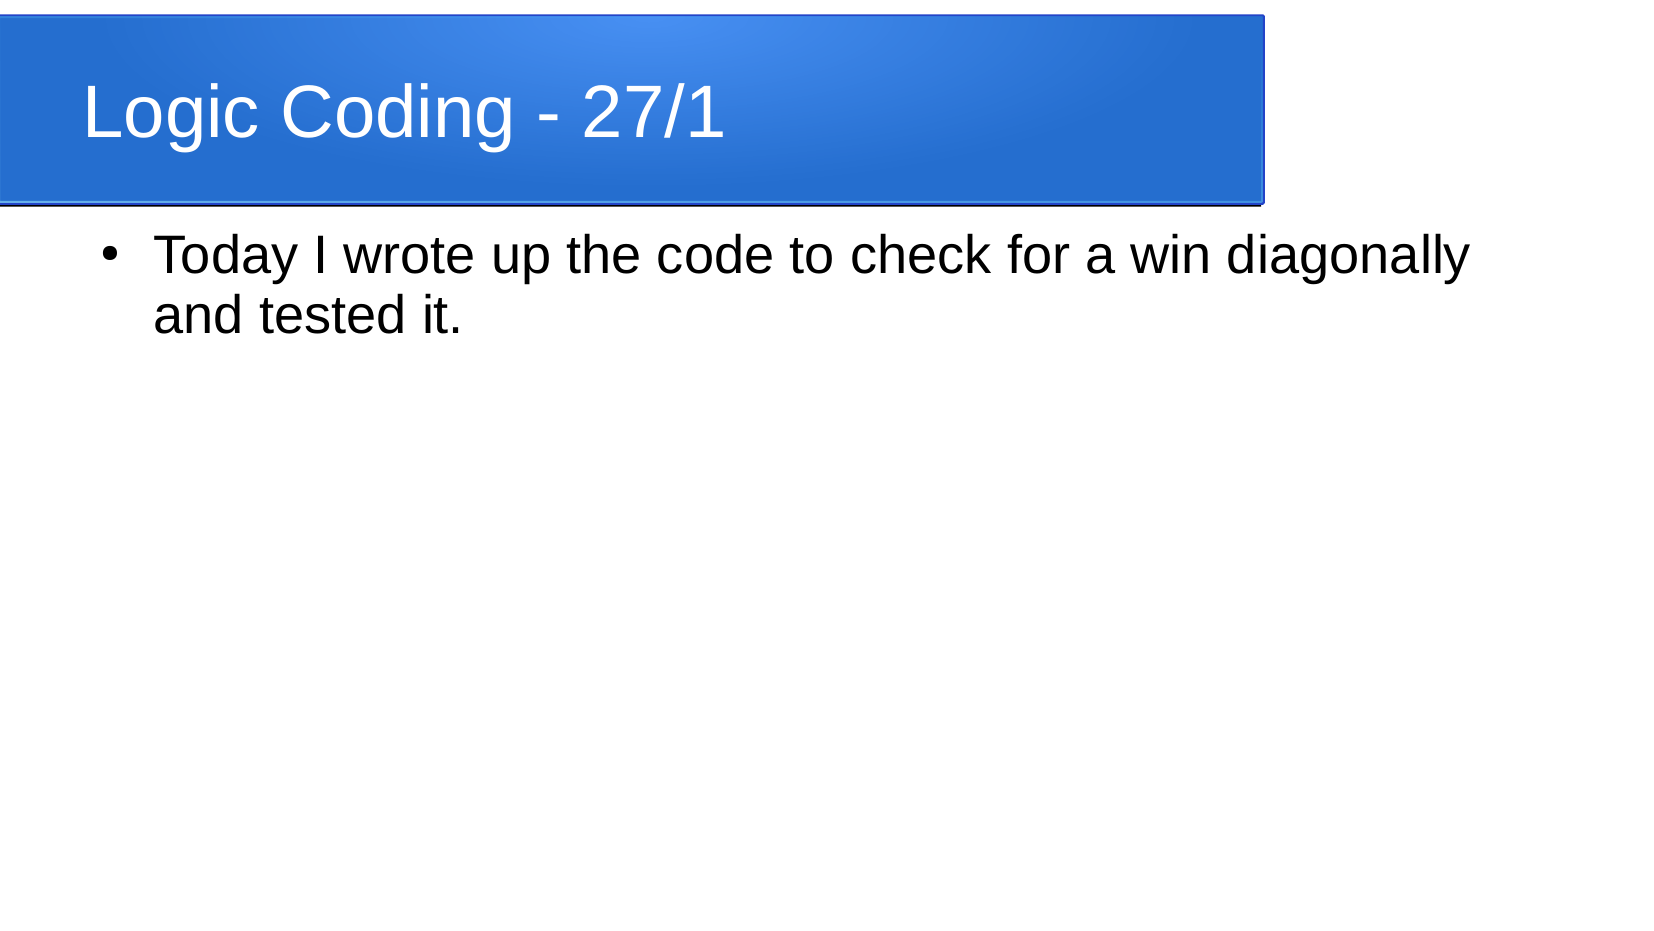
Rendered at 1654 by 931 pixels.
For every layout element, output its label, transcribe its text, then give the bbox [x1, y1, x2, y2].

title Logic Coding - 27/1 [82, 35, 1235, 189]
list Today I wrote up the code to check for a win diagonally and tested it. [82, 224, 1571, 764]
